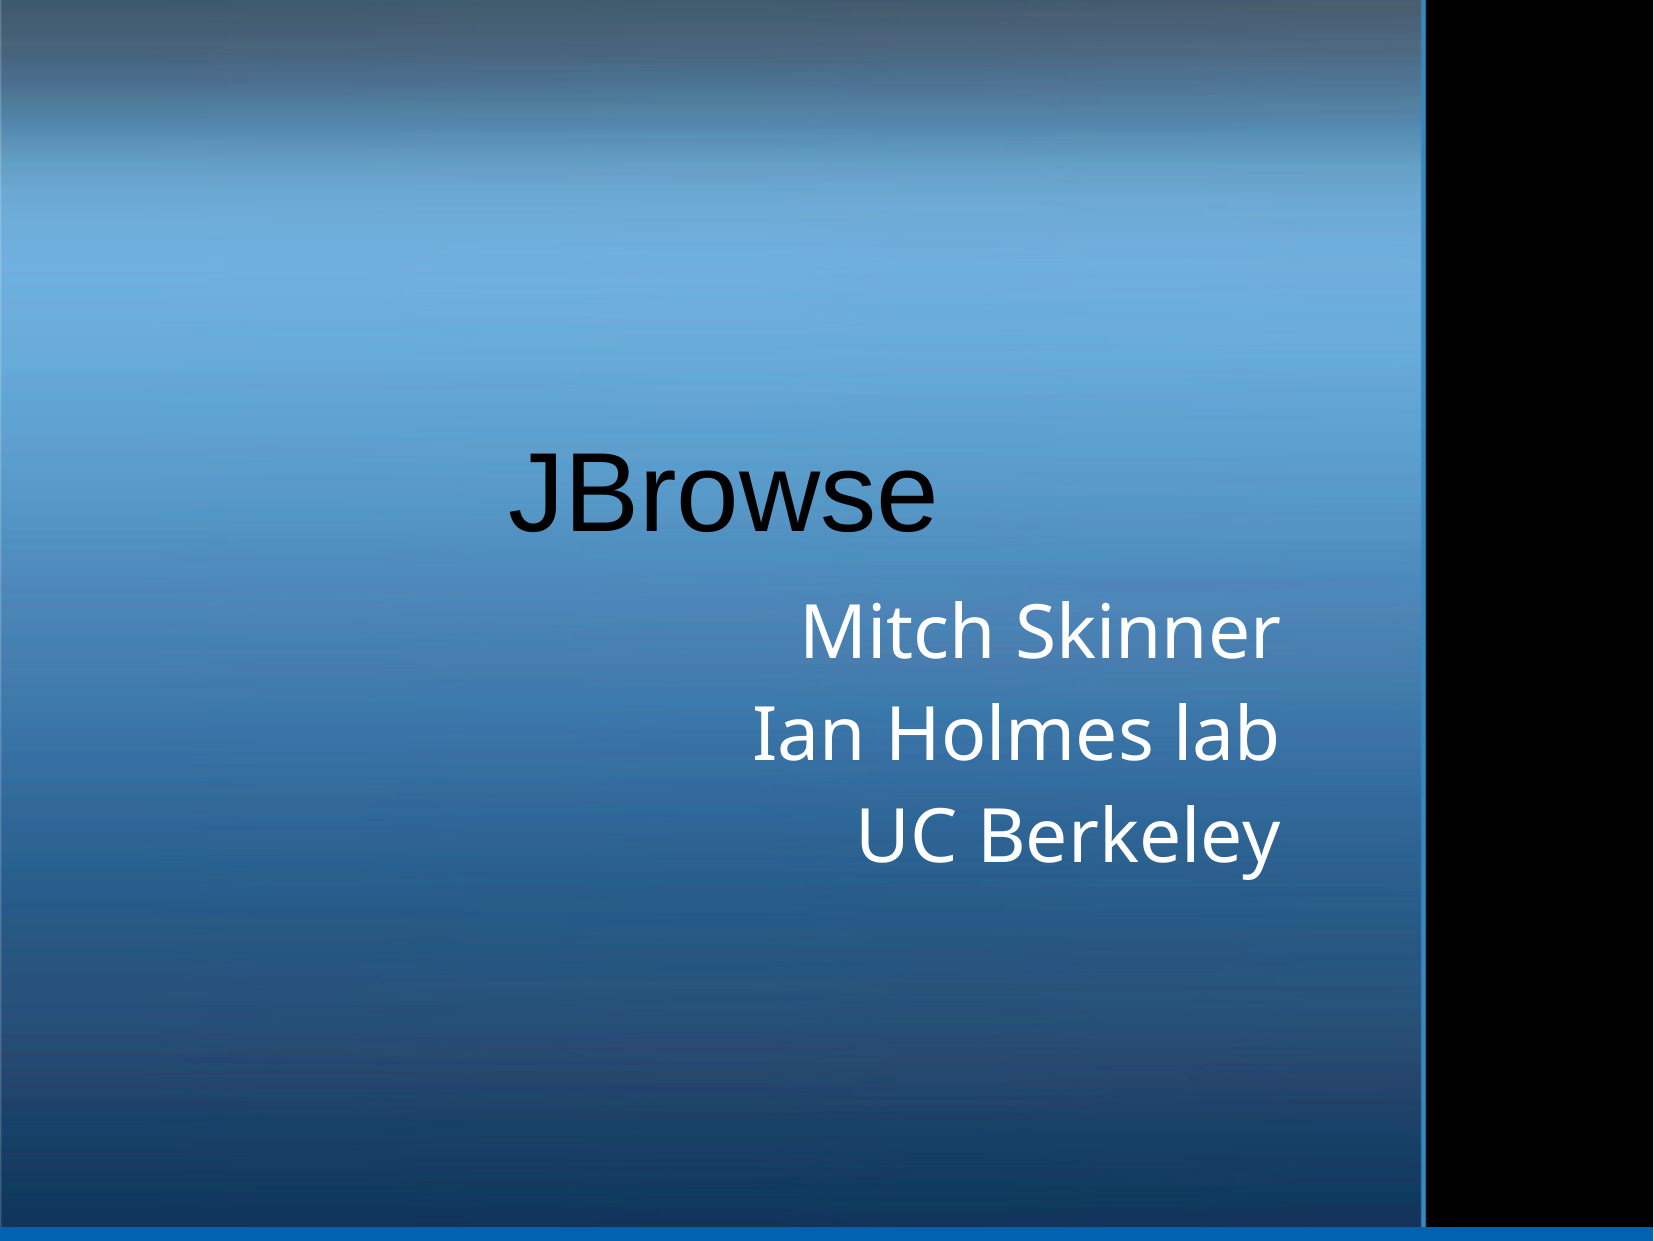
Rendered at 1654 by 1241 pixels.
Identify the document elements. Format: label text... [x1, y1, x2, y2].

picture [0, 0, 1654, 1241]
title JBrowse [0, 388, 1448, 597]
title Mitch Skinner Ian Holmes lab UC Berkeley [337, 600, 1282, 863]
